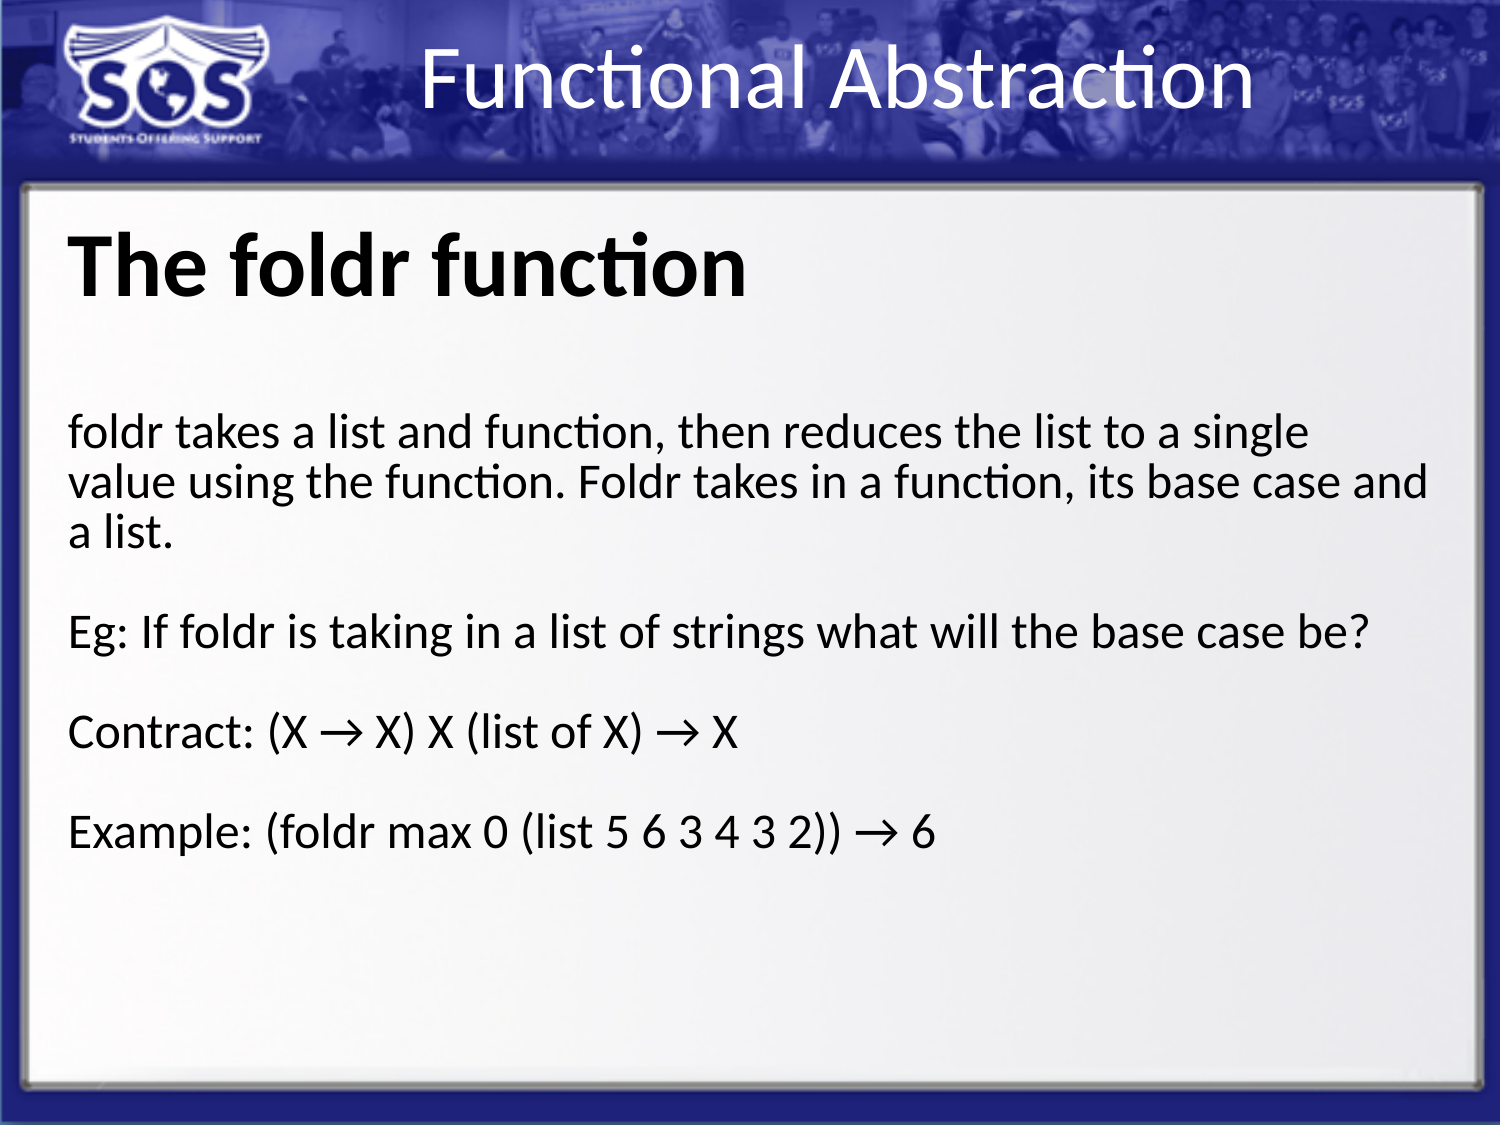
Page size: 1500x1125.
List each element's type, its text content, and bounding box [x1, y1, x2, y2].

text_box The foldr function foldr takes a list and function, then reduces the list to a single value using the function. Foldr takes in a function, its base case and a list. Eg: If foldr is taking in a list of strings what will the base case be? Contract: (X → X) X (list of X) → X Example: (foldr max 0 (list 5 6 3 4 3 2)) → 6 [53, 219, 1447, 1074]
picture [0, 0, 1500, 1125]
text_box Functional Abstraction [277, 30, 1400, 157]
